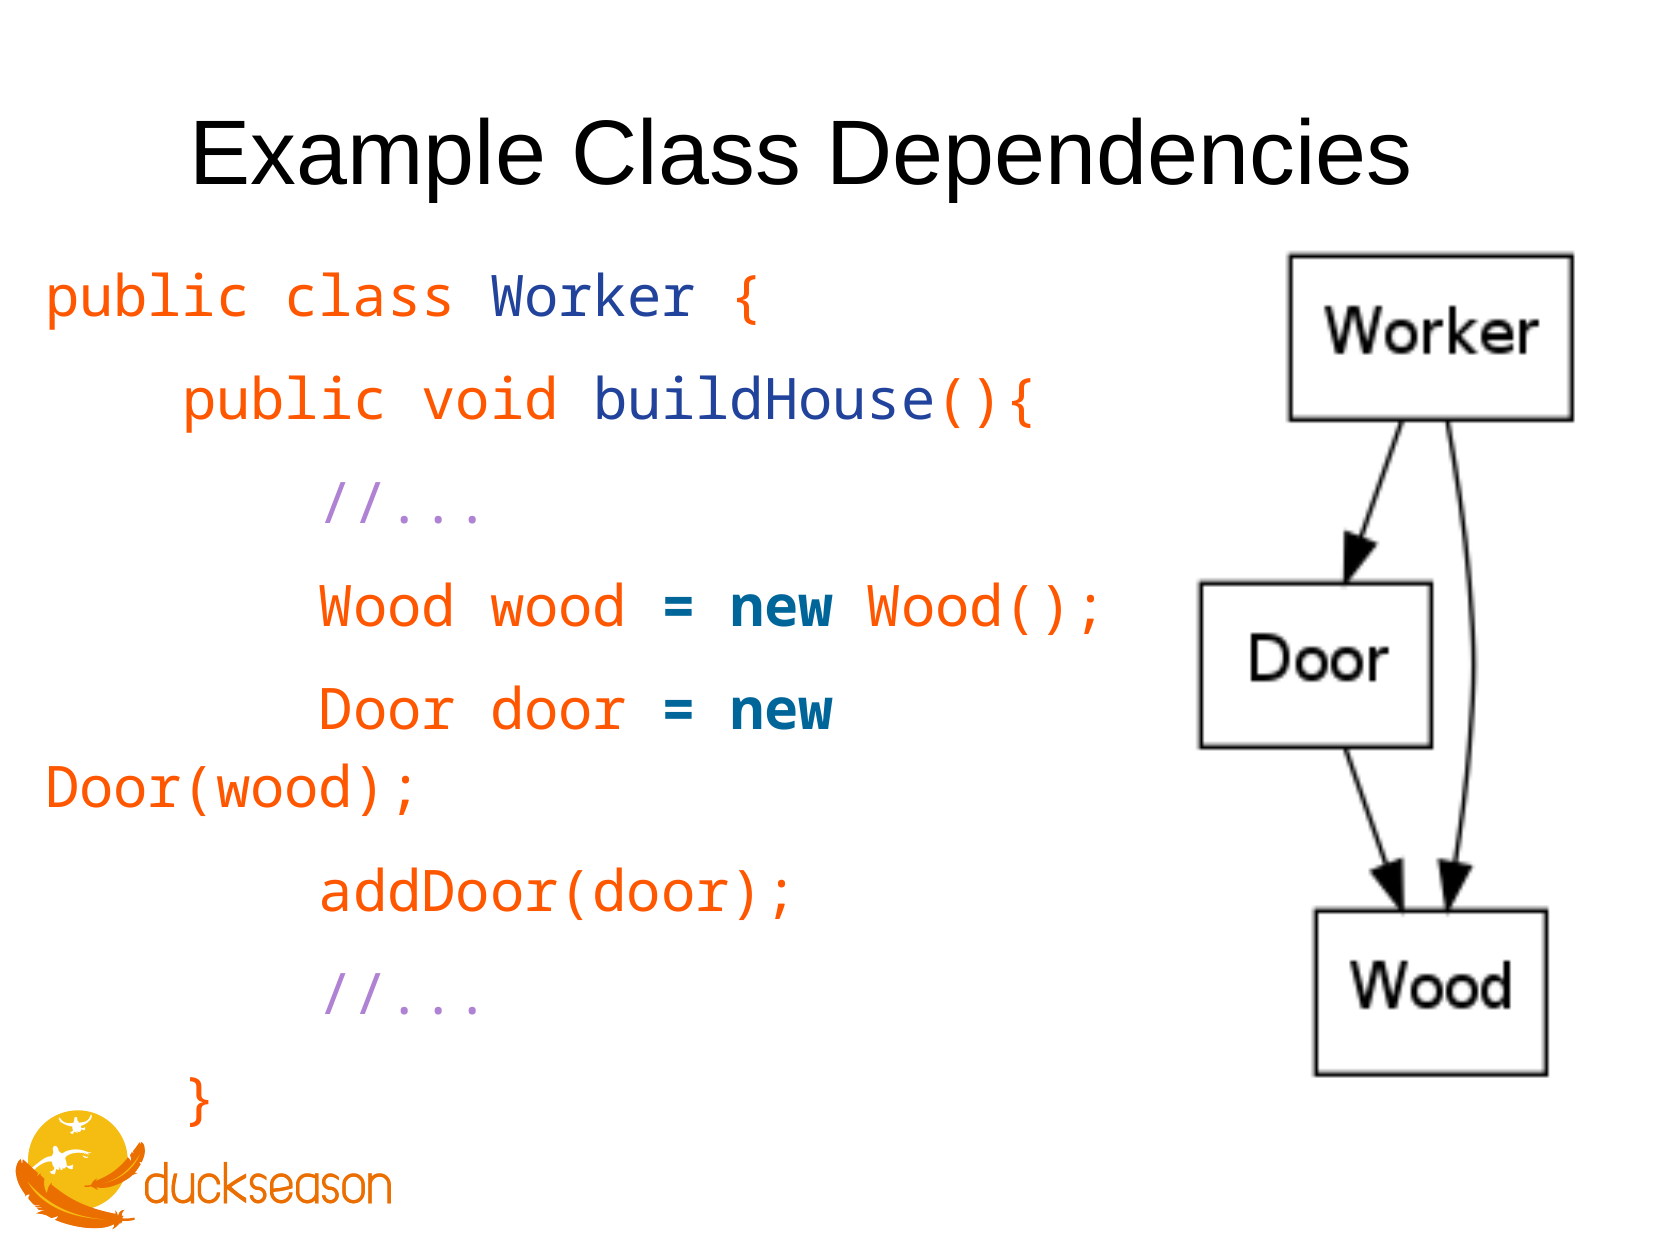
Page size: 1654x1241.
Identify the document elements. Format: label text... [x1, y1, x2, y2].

picture [1185, 239, 1591, 1096]
list public class Worker { public void buildHouse(){ //... Wood wood = new Wood(); Door door = new Door(wood); addDoor(door); //... } [45, 255, 1186, 1154]
title Example Class Dependencies [82, 49, 1571, 255]
picture [15, 1110, 391, 1231]
